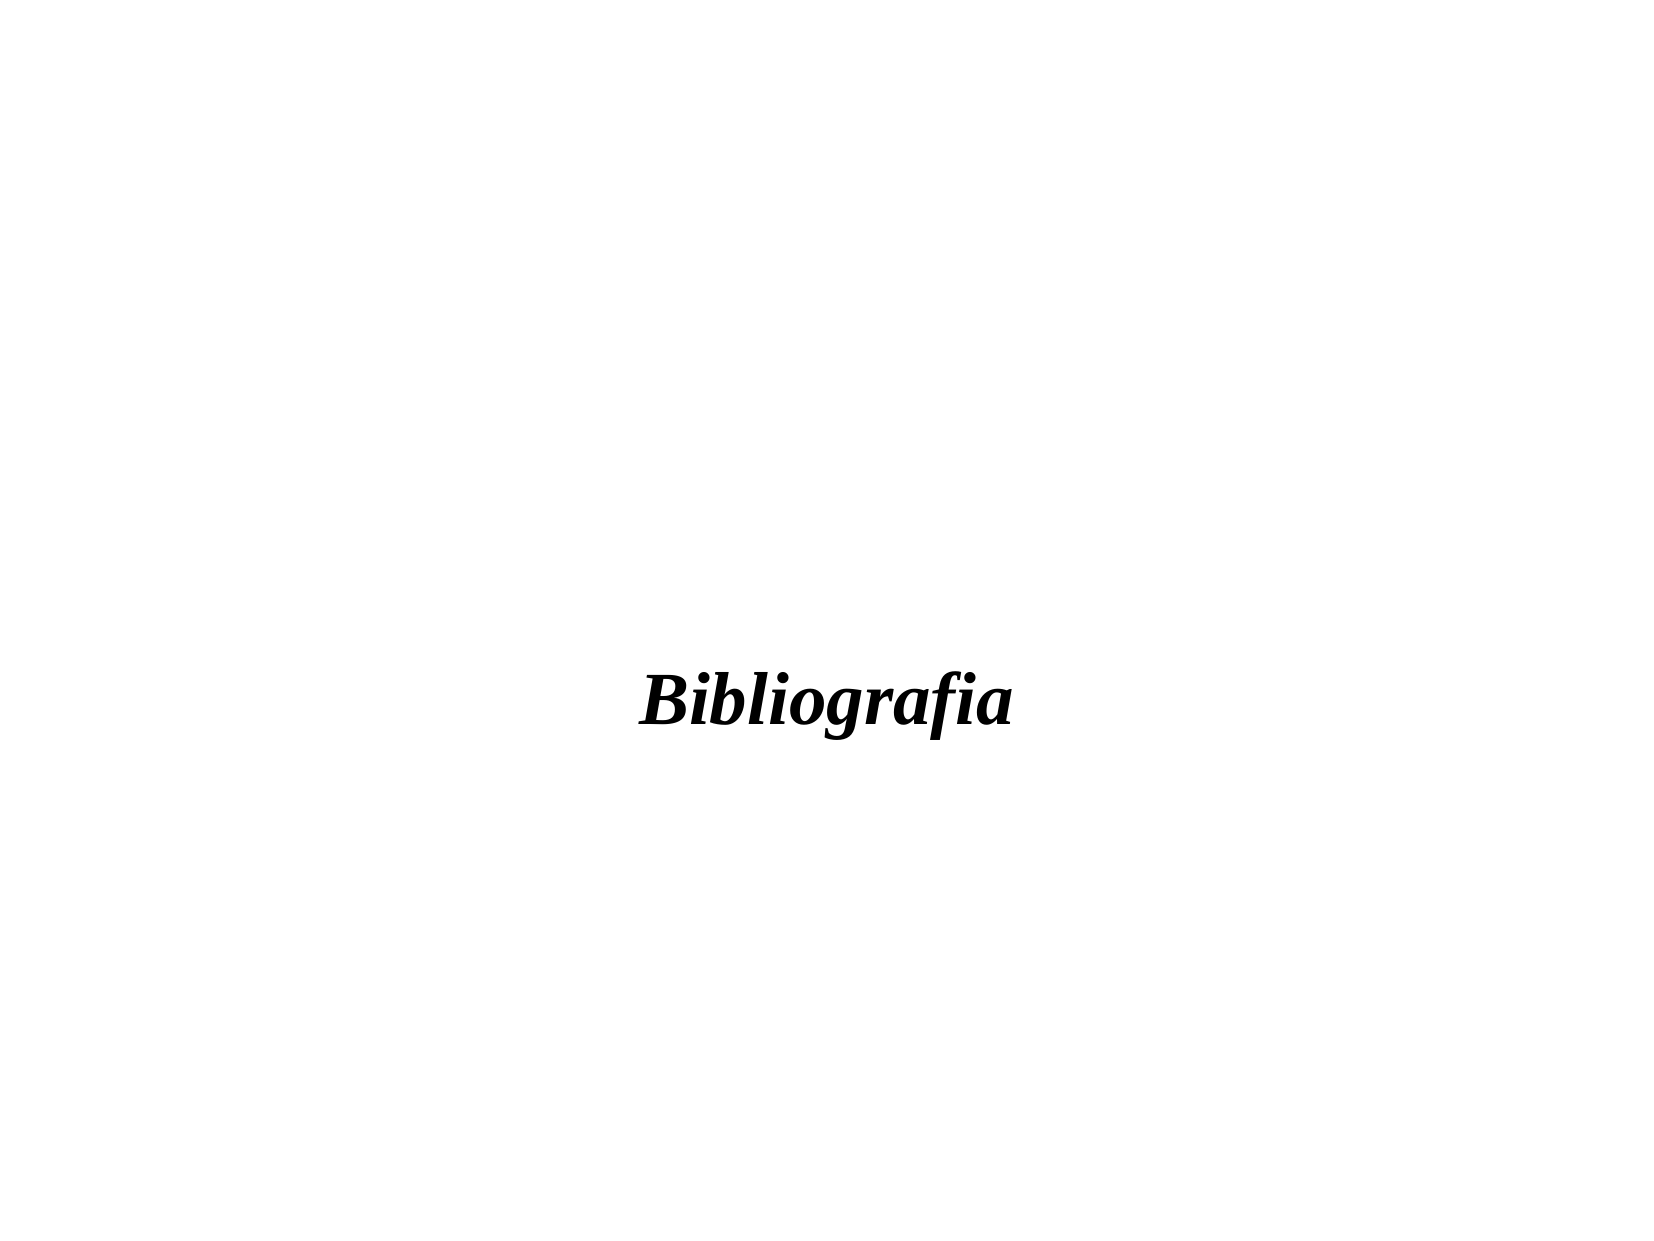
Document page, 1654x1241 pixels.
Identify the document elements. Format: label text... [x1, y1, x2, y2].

subtitle Bibliografia [82, 297, 1571, 1102]
